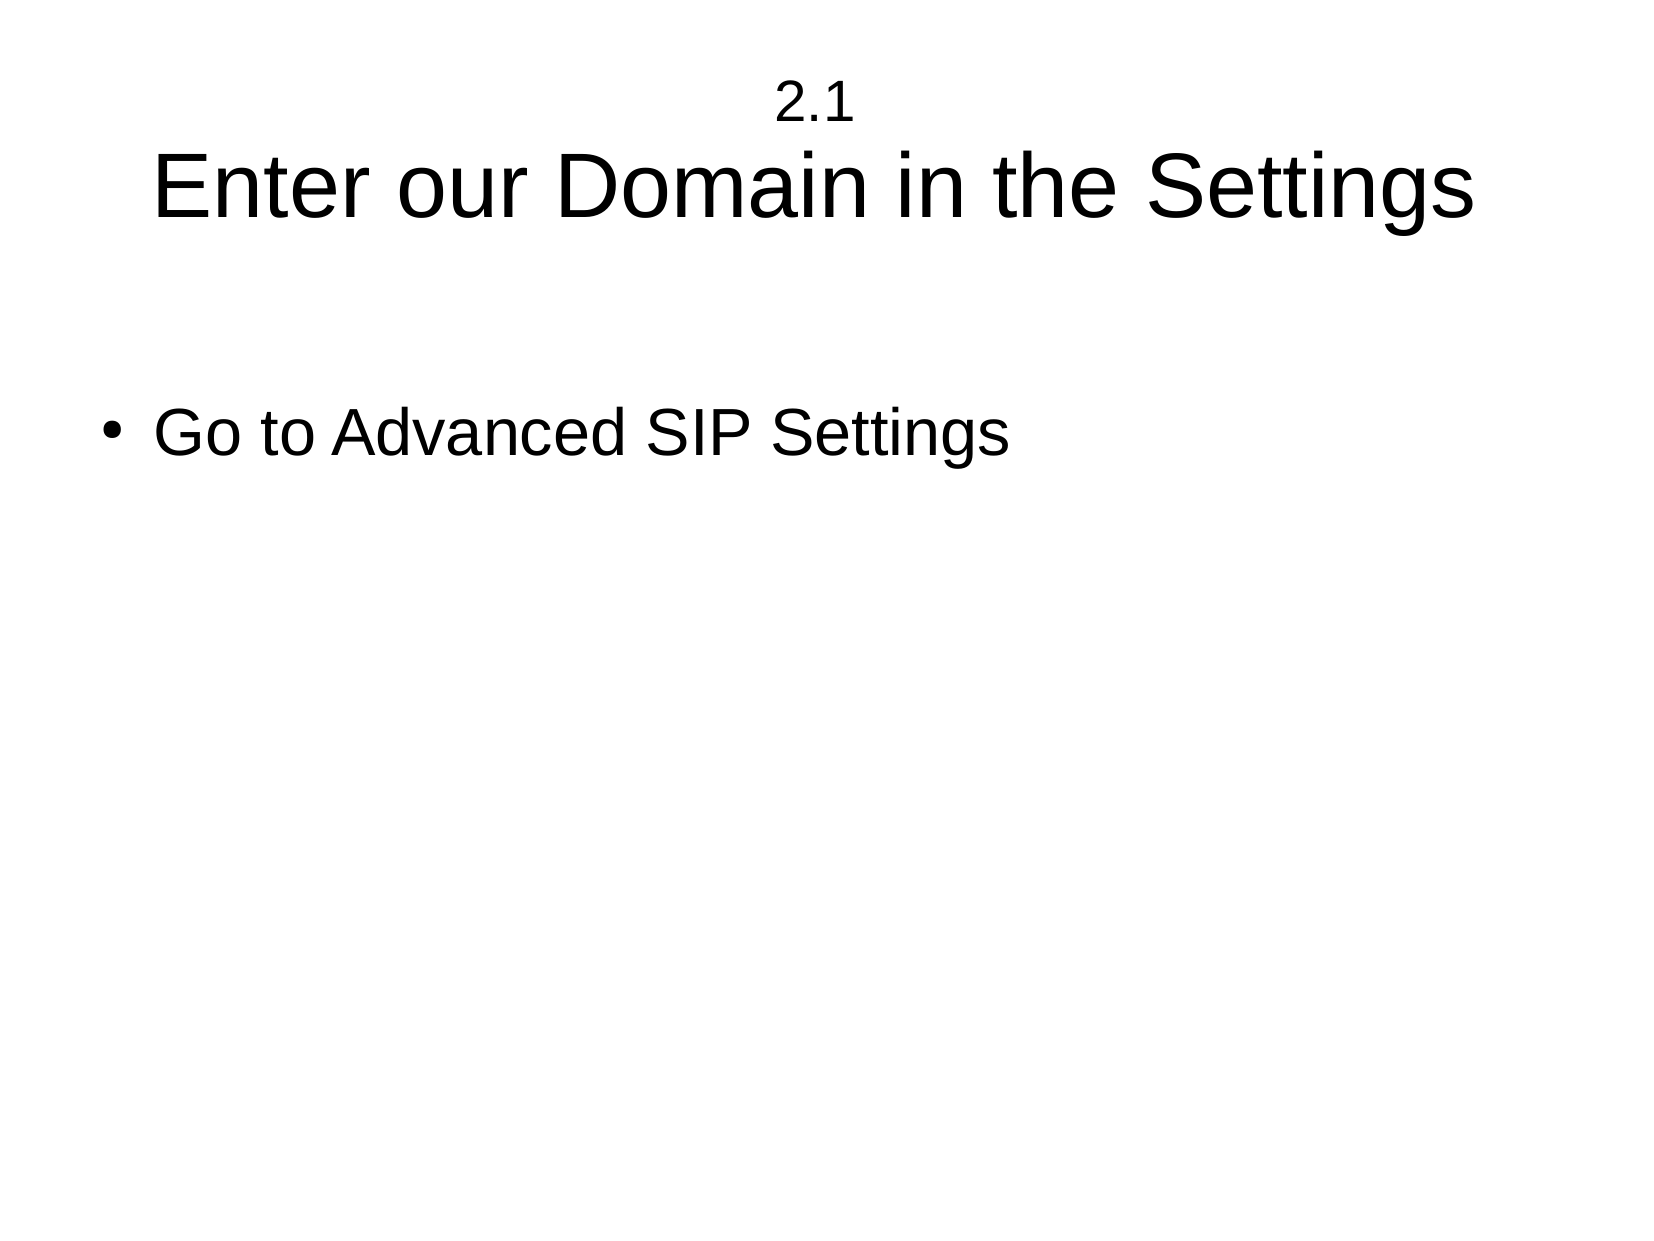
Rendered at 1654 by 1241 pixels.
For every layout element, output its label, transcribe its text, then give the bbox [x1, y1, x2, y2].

title 2.1 Enter our Domain in the Settings [70, 49, 1559, 257]
list Go to Advanced SIP Settings [82, 290, 1538, 1010]
